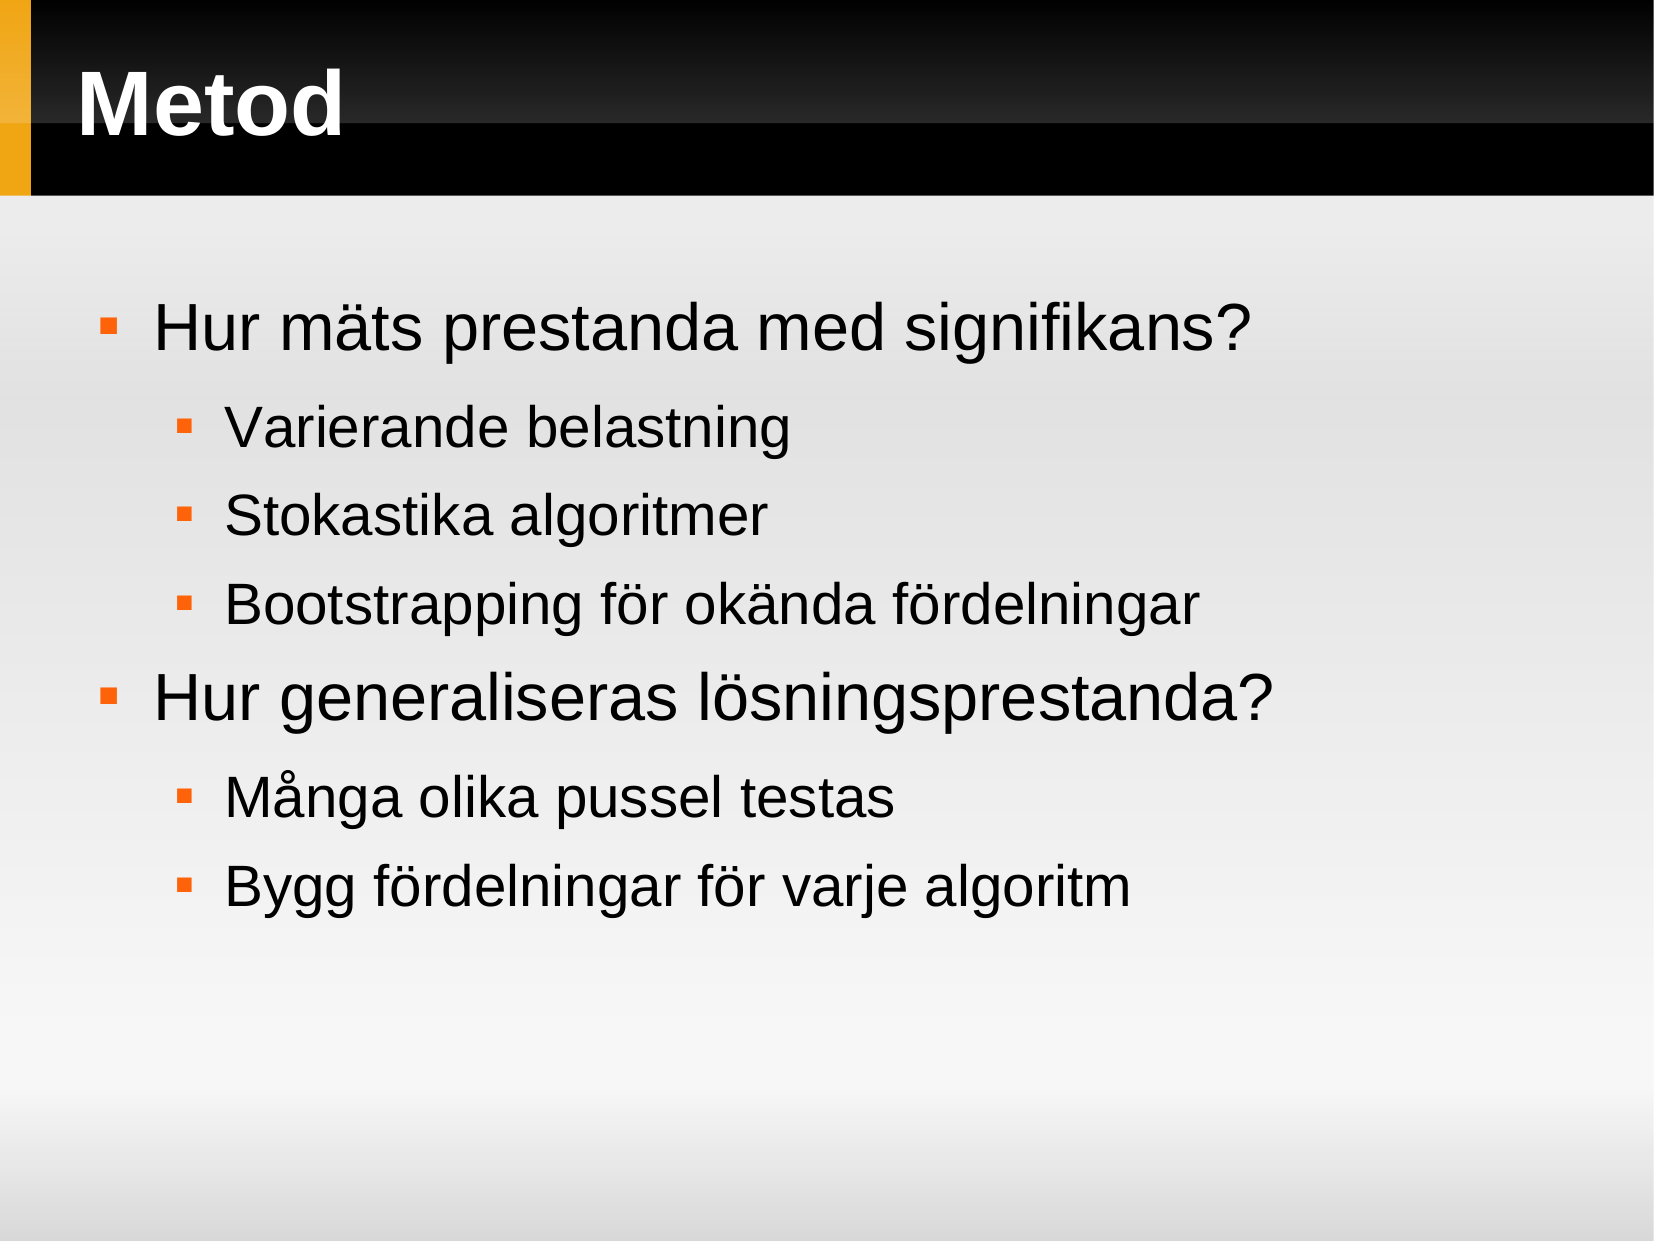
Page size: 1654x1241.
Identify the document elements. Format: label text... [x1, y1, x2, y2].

picture [0, 0, 1654, 1241]
title Metod [76, 7, 1565, 200]
list Hur mäts prestanda med signifikans? Varierande belastning Stokastika algoritmer Bootstrapping för okända fördelningar Hur generaliseras lösningsprestanda? Många olika pussel testas Bygg fördelningar för varje algoritm [82, 290, 1571, 1094]
